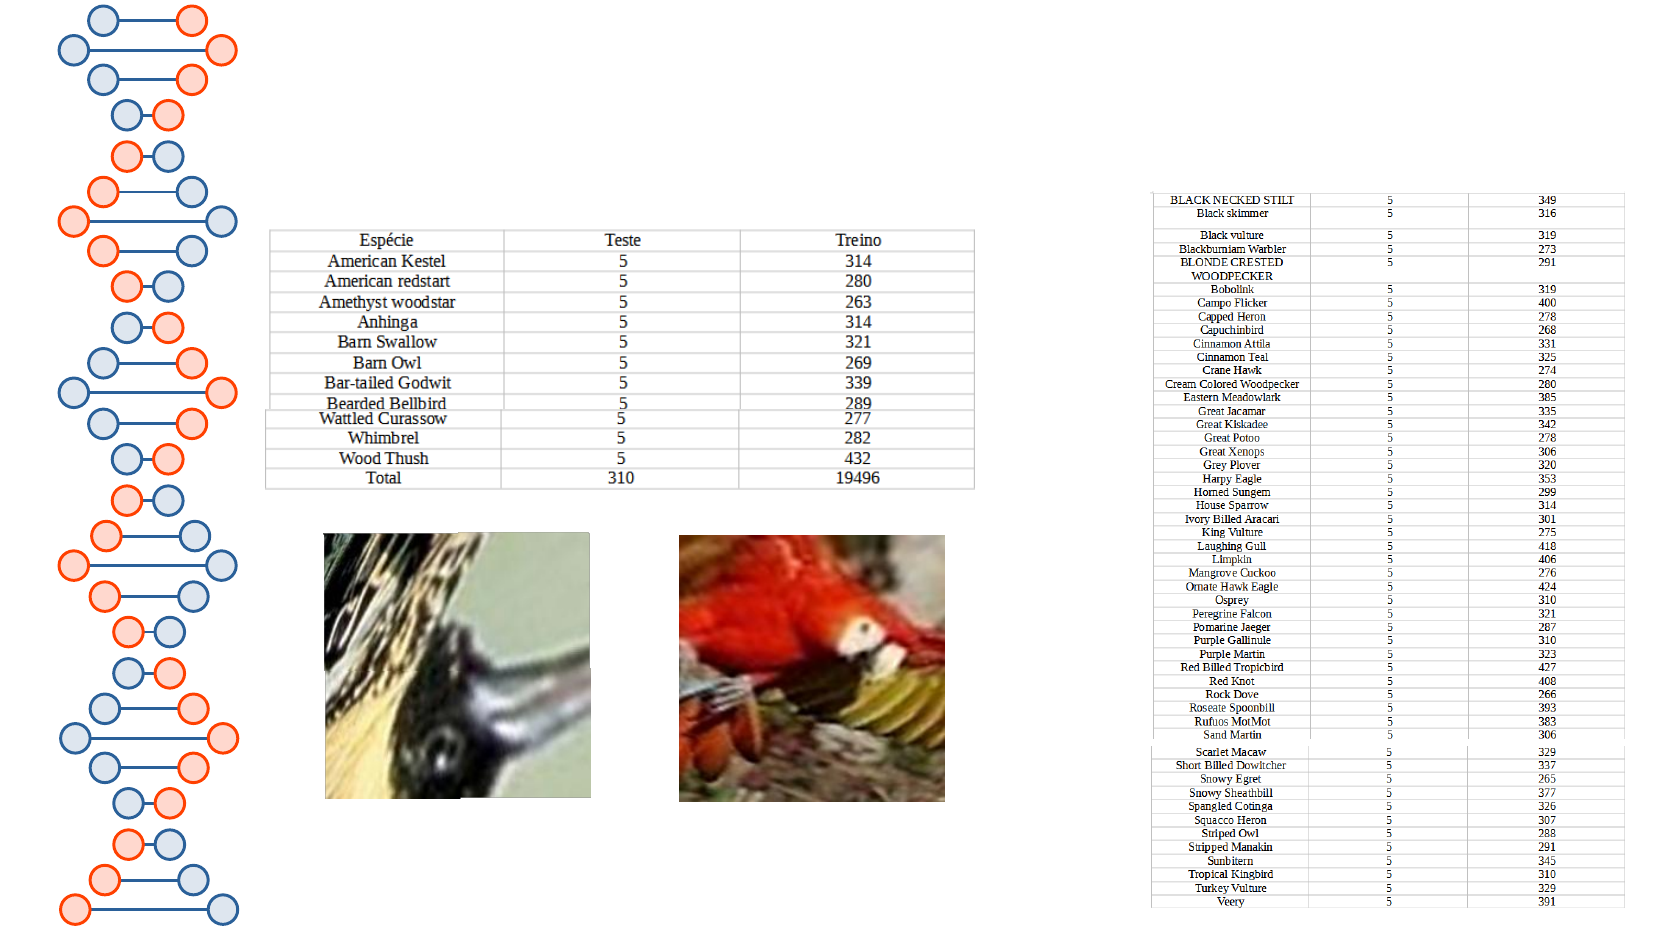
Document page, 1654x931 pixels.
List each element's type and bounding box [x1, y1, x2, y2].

picture [1150, 191, 1625, 739]
picture [323, 531, 591, 799]
picture [679, 535, 945, 802]
picture [1151, 746, 1625, 908]
picture [265, 226, 975, 490]
